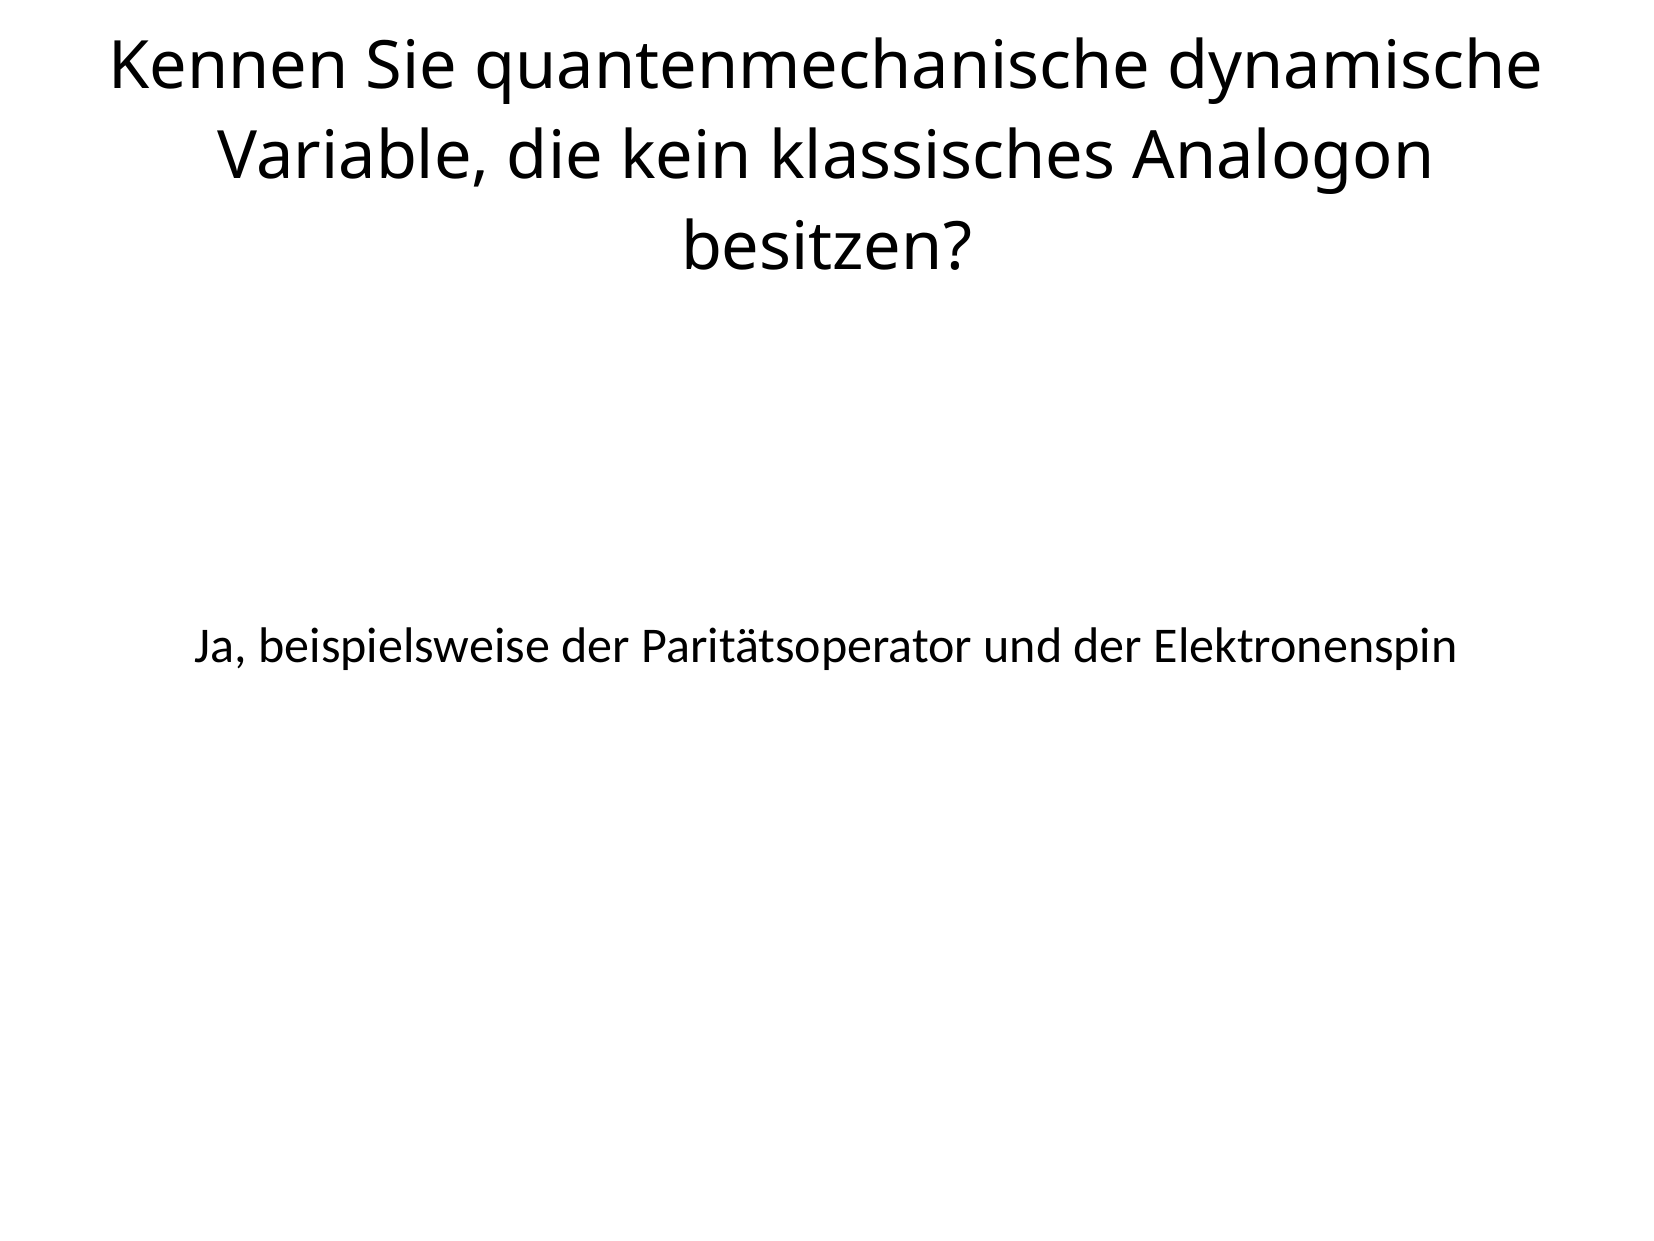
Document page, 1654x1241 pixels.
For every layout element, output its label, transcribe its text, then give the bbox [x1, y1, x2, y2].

title Kennen Sie quantenmechanische dynamische Variable, die kein klassisches Analogon besitzen? [82, 49, 1571, 257]
subtitle Ja, beispielsweise der Paritätsoperator und der Elektronenspin [82, 290, 1571, 1010]
